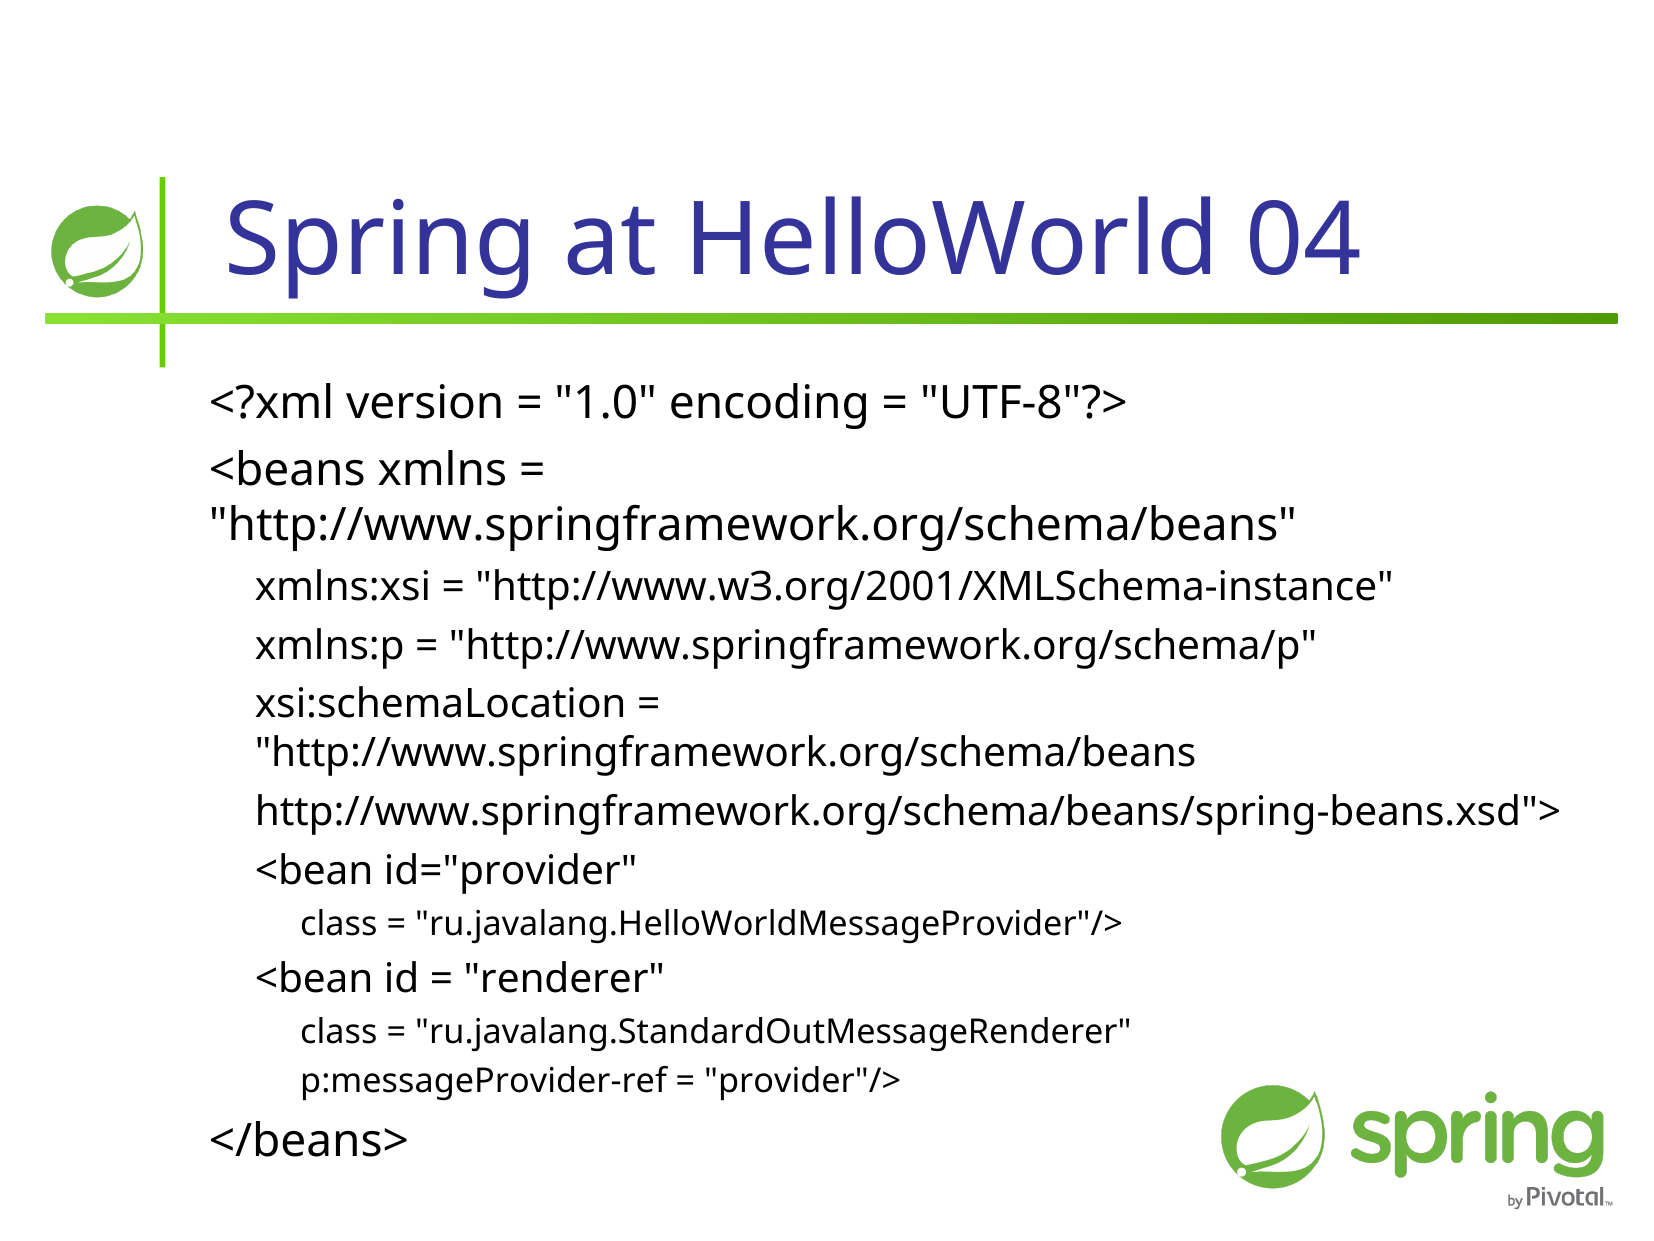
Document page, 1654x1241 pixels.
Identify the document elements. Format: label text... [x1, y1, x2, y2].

list <?xml version = "1.0" encoding = "UTF-8"?> <beans xmlns = "http://www.springframework.org/schema/beans" xmlns:xsi = "http://www.wЗ.org/2001/XMLSchema-instance" xmlns:p = "http://www.springframework.org/schema/p" xsi:schemaLocation = "http://www.springframework.org/schema/beans http://www.springframework.org/schema/beans/spring-beans.xsd"> <bean id="provider" class = "ru.javalang.HelloWorldМessageProvider"/> <bean id = "renderer" class = "ru.javalang.StandardOutMessageRenderer" p:messageProvider-ref = "provider"/> </beans> [153, 364, 1620, 1182]
picture [1216, 1182, 1618, 1212]
title Spring at HelloWorld 04 [208, 38, 1618, 304]
